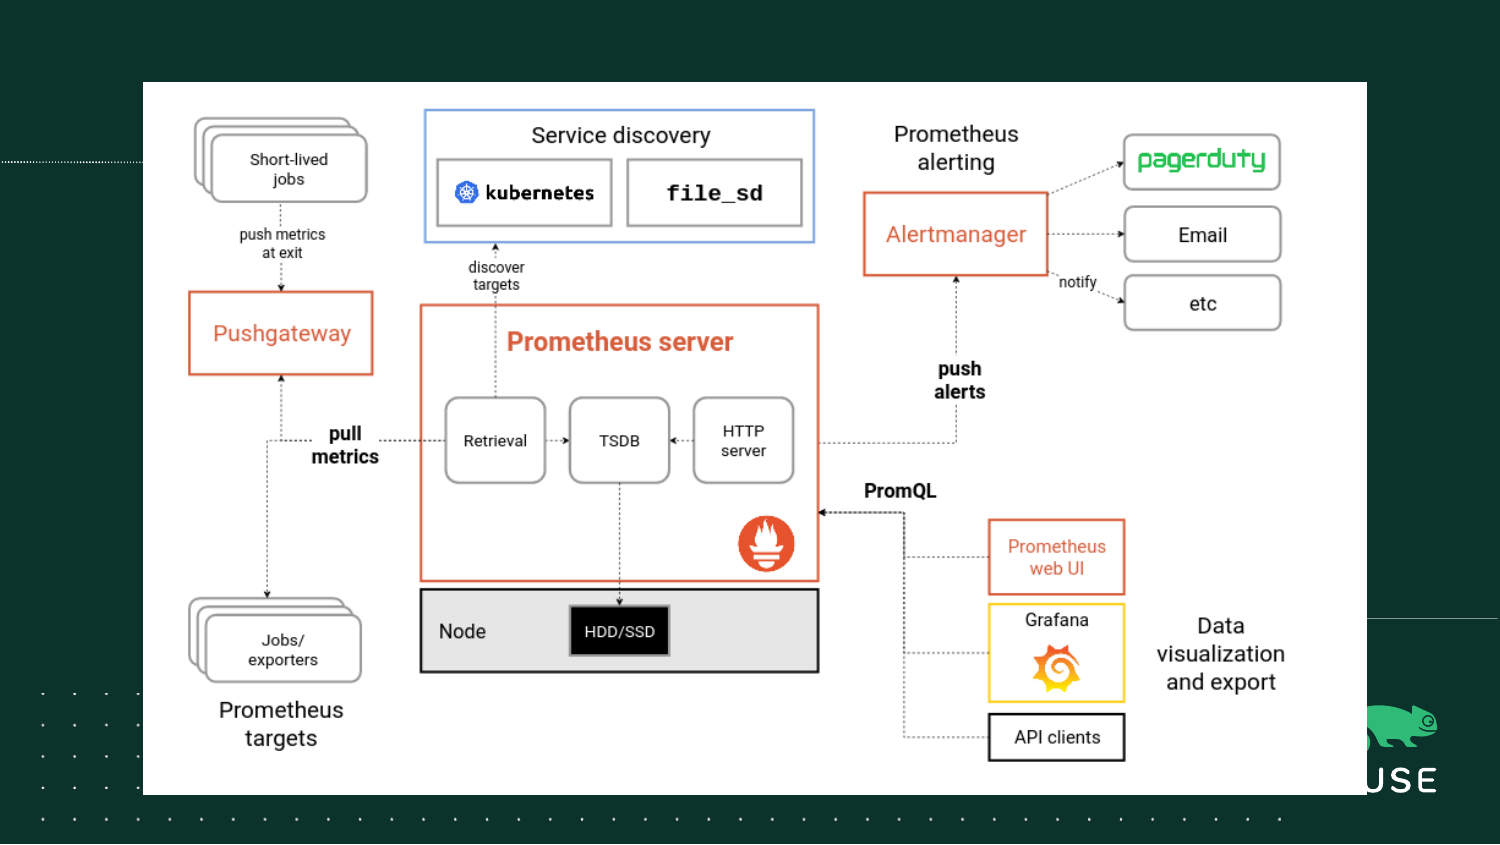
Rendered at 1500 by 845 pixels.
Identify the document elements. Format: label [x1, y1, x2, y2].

picture [0, 82, 1499, 796]
